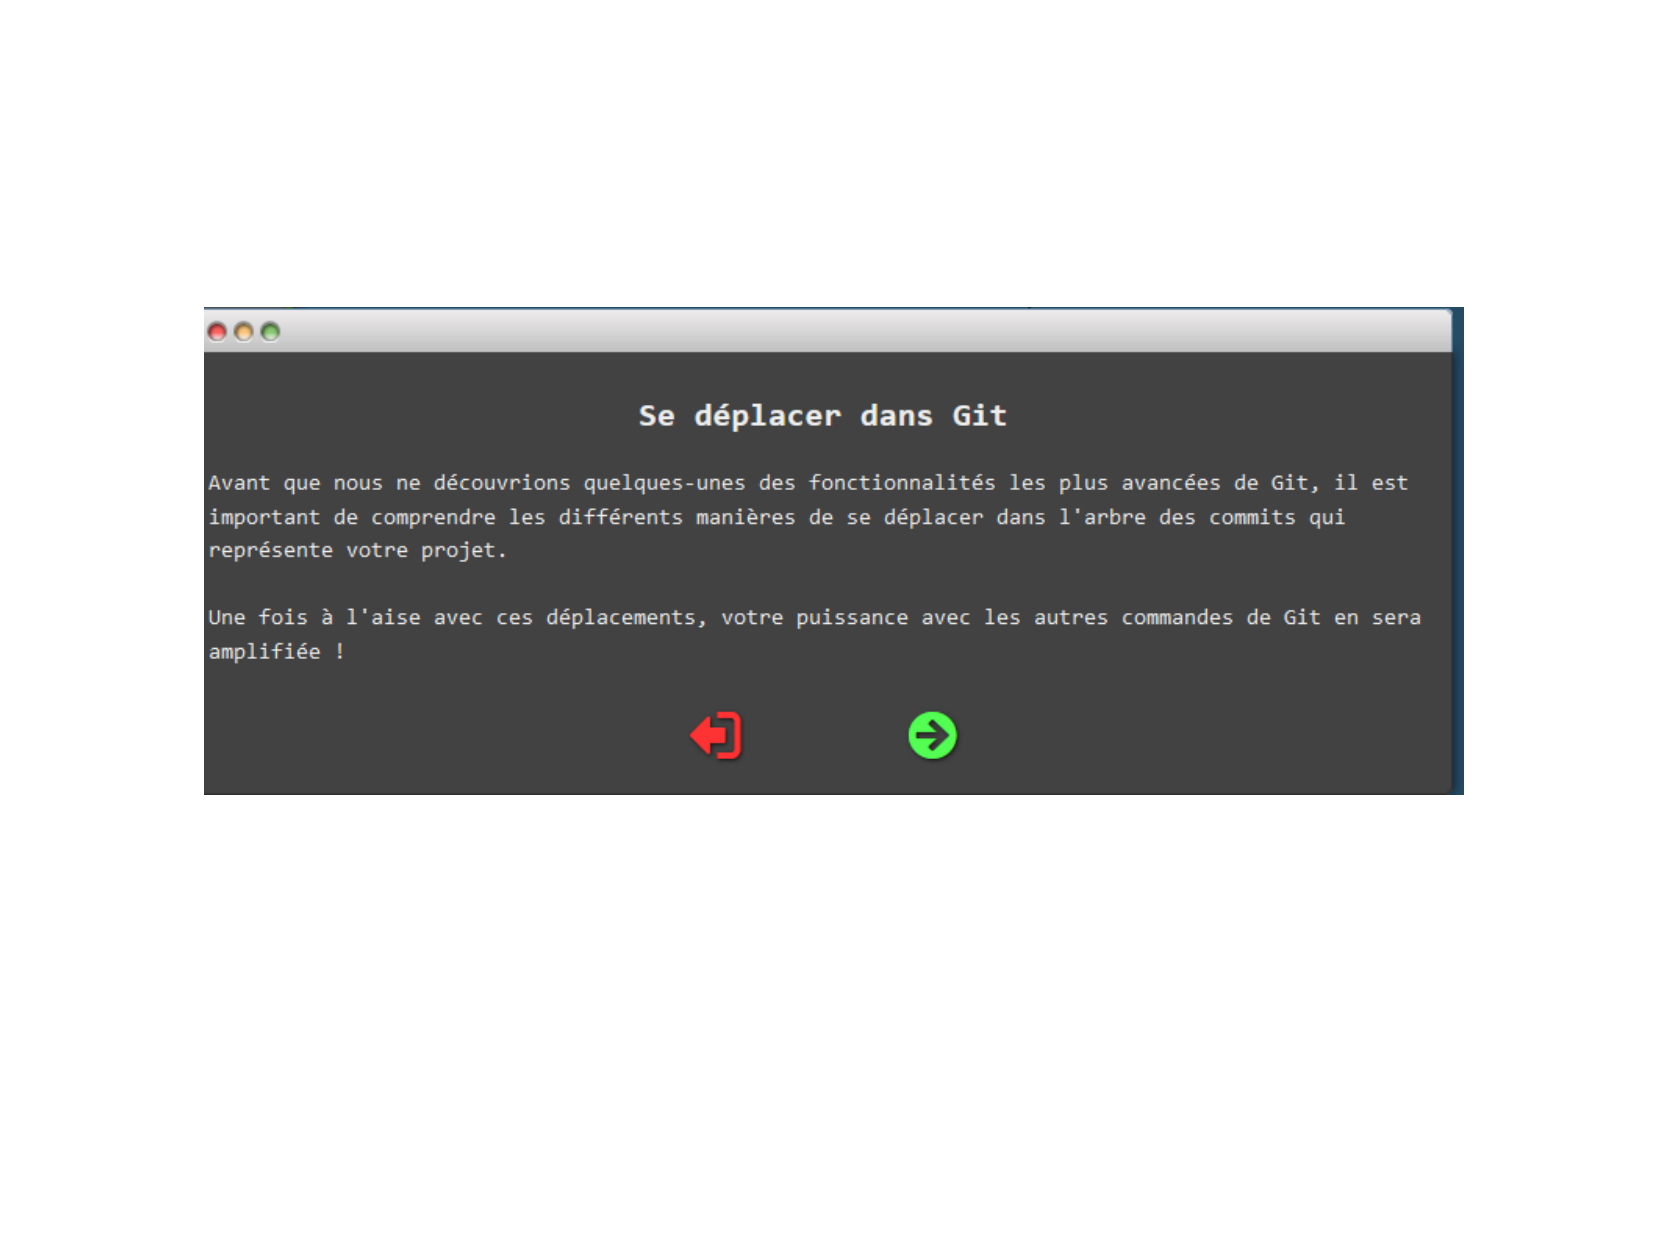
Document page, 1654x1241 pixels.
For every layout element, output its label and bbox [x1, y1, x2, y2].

picture [204, 307, 1464, 795]
